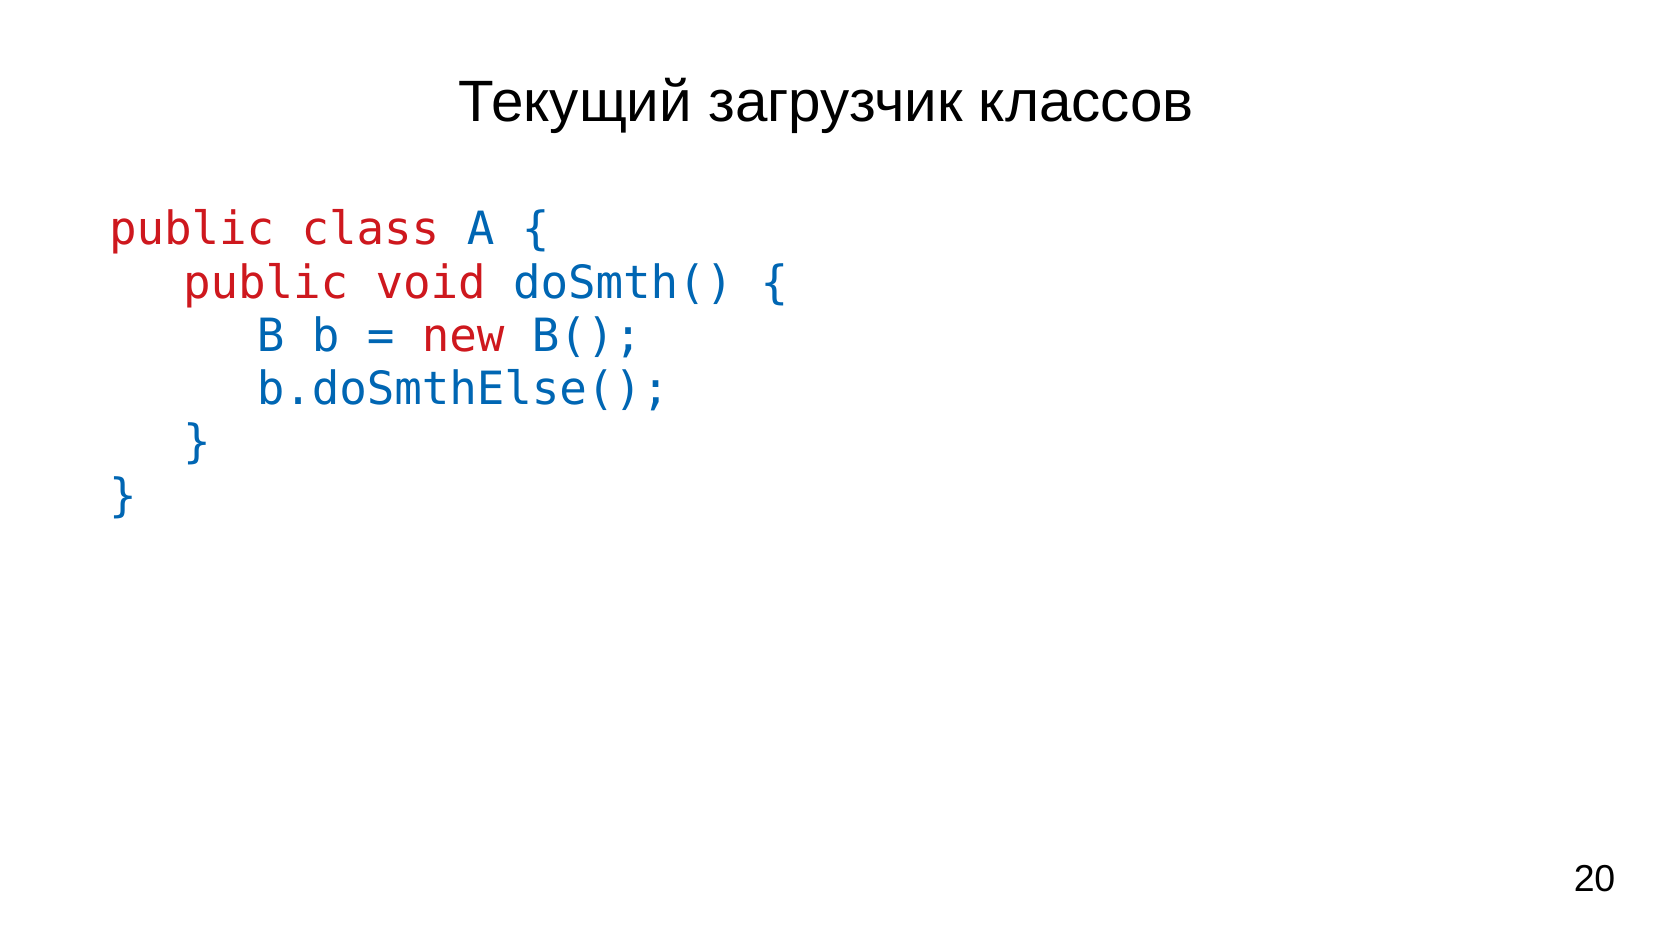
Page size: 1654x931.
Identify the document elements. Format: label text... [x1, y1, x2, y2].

text_box public class A { public void doSmth() { B b = new B(); b.doSmthElse(); } } [94, 194, 1548, 556]
text_box Текущий загрузчик классов [147, 61, 1506, 207]
text_box 20 [1559, 850, 1642, 908]
